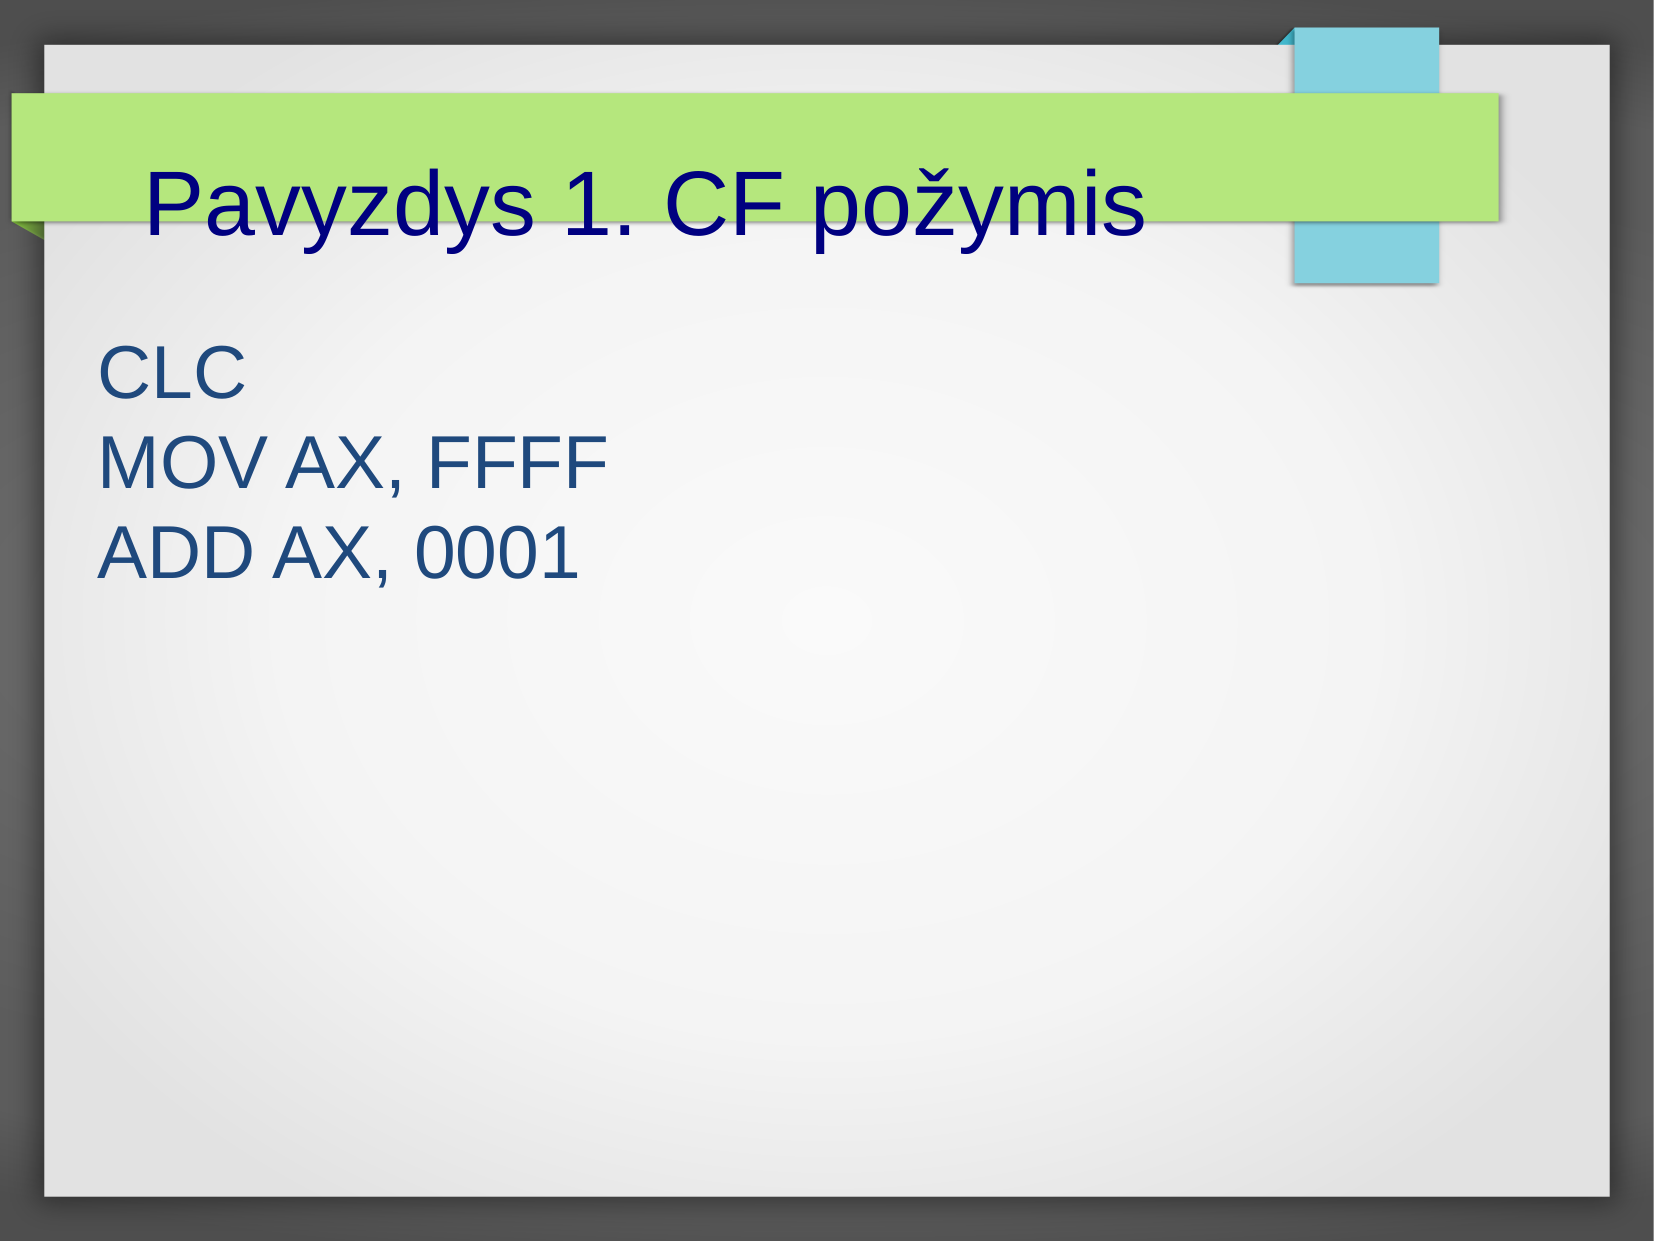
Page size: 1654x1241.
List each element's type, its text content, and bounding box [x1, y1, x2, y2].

picture [0, 0, 1654, 1241]
title Pavyzdys 1. CF požymis [82, 24, 1406, 269]
list CLC MOV AX, FFFF ADD AX, 0001 [82, 308, 1571, 1184]
